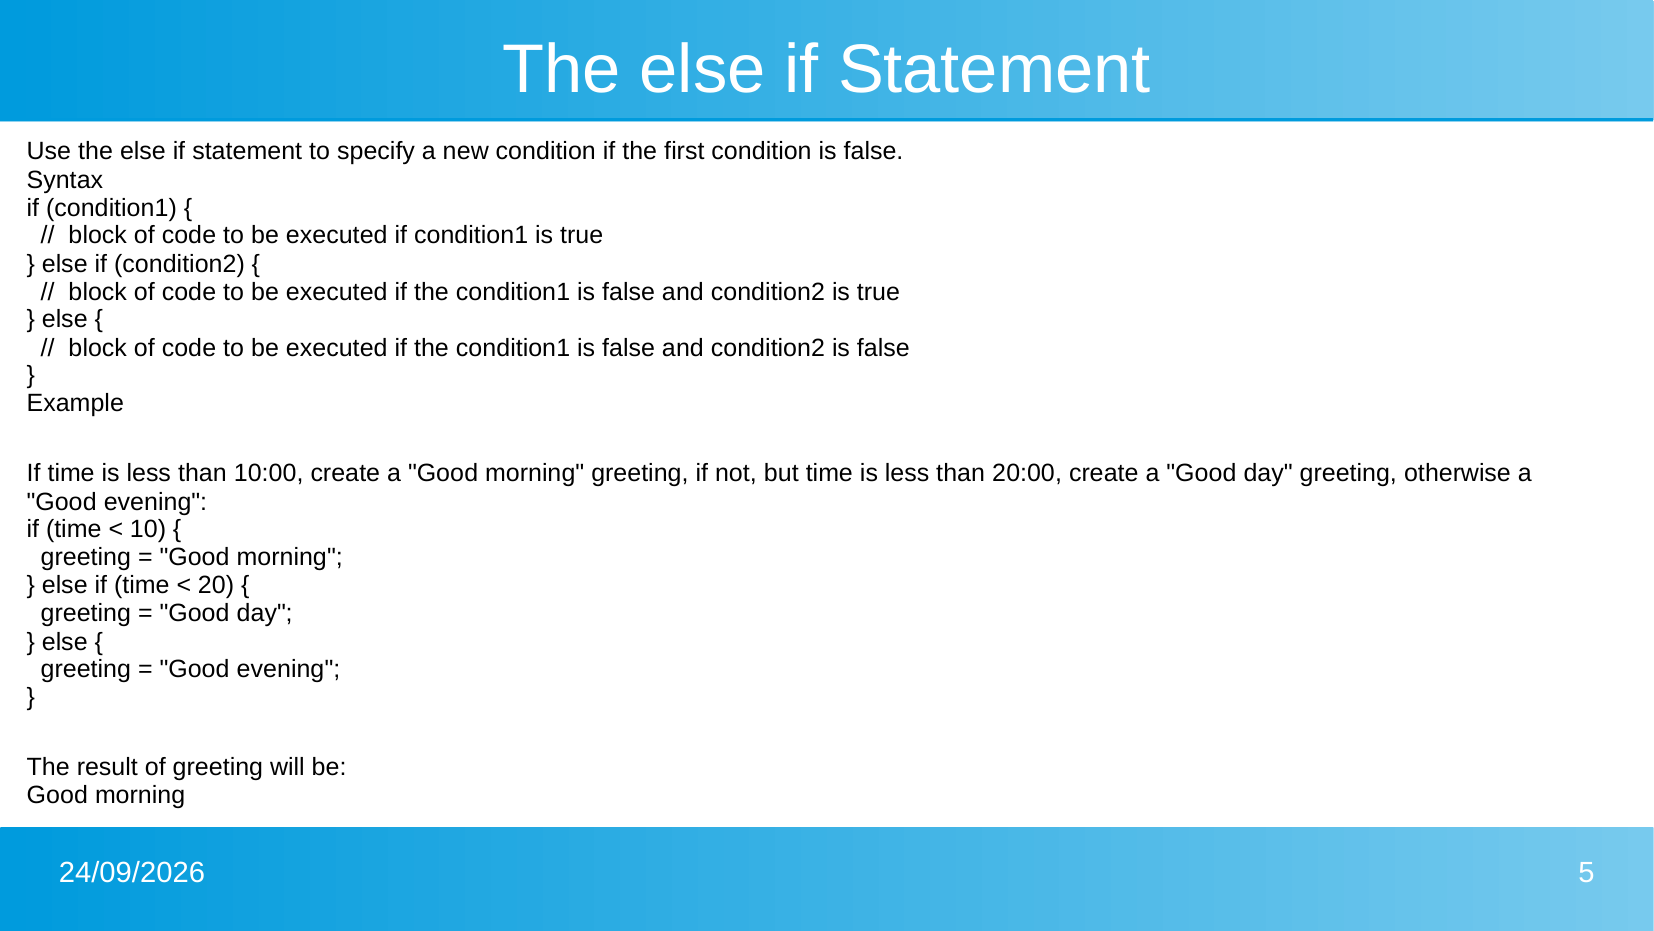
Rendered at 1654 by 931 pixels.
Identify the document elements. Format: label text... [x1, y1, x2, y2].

title The else if Statement [59, 29, 1595, 108]
text_box Use the else if statement to specify a new condition if the first condition is false. Syntax if (condition1) { // block of code to be executed if condition1 is true } else if (condition2) { // block of code to be executed if the condition1 is false and condition2 is true } else { // block of code to be executed if the condition1 is false and condition2 is false } Example If time is less than 10:00, create a "Good morning" greeting, if not, but time is less than 20:00, create a "Good day" greeting, otherwise a "Good evening": if (time < 10) { greeting = "Good morning"; } else if (time < 20) { greeting = "Good day"; } else { greeting = "Good evening"; } The result of greeting will be: Good morning [11, 129, 1577, 817]
